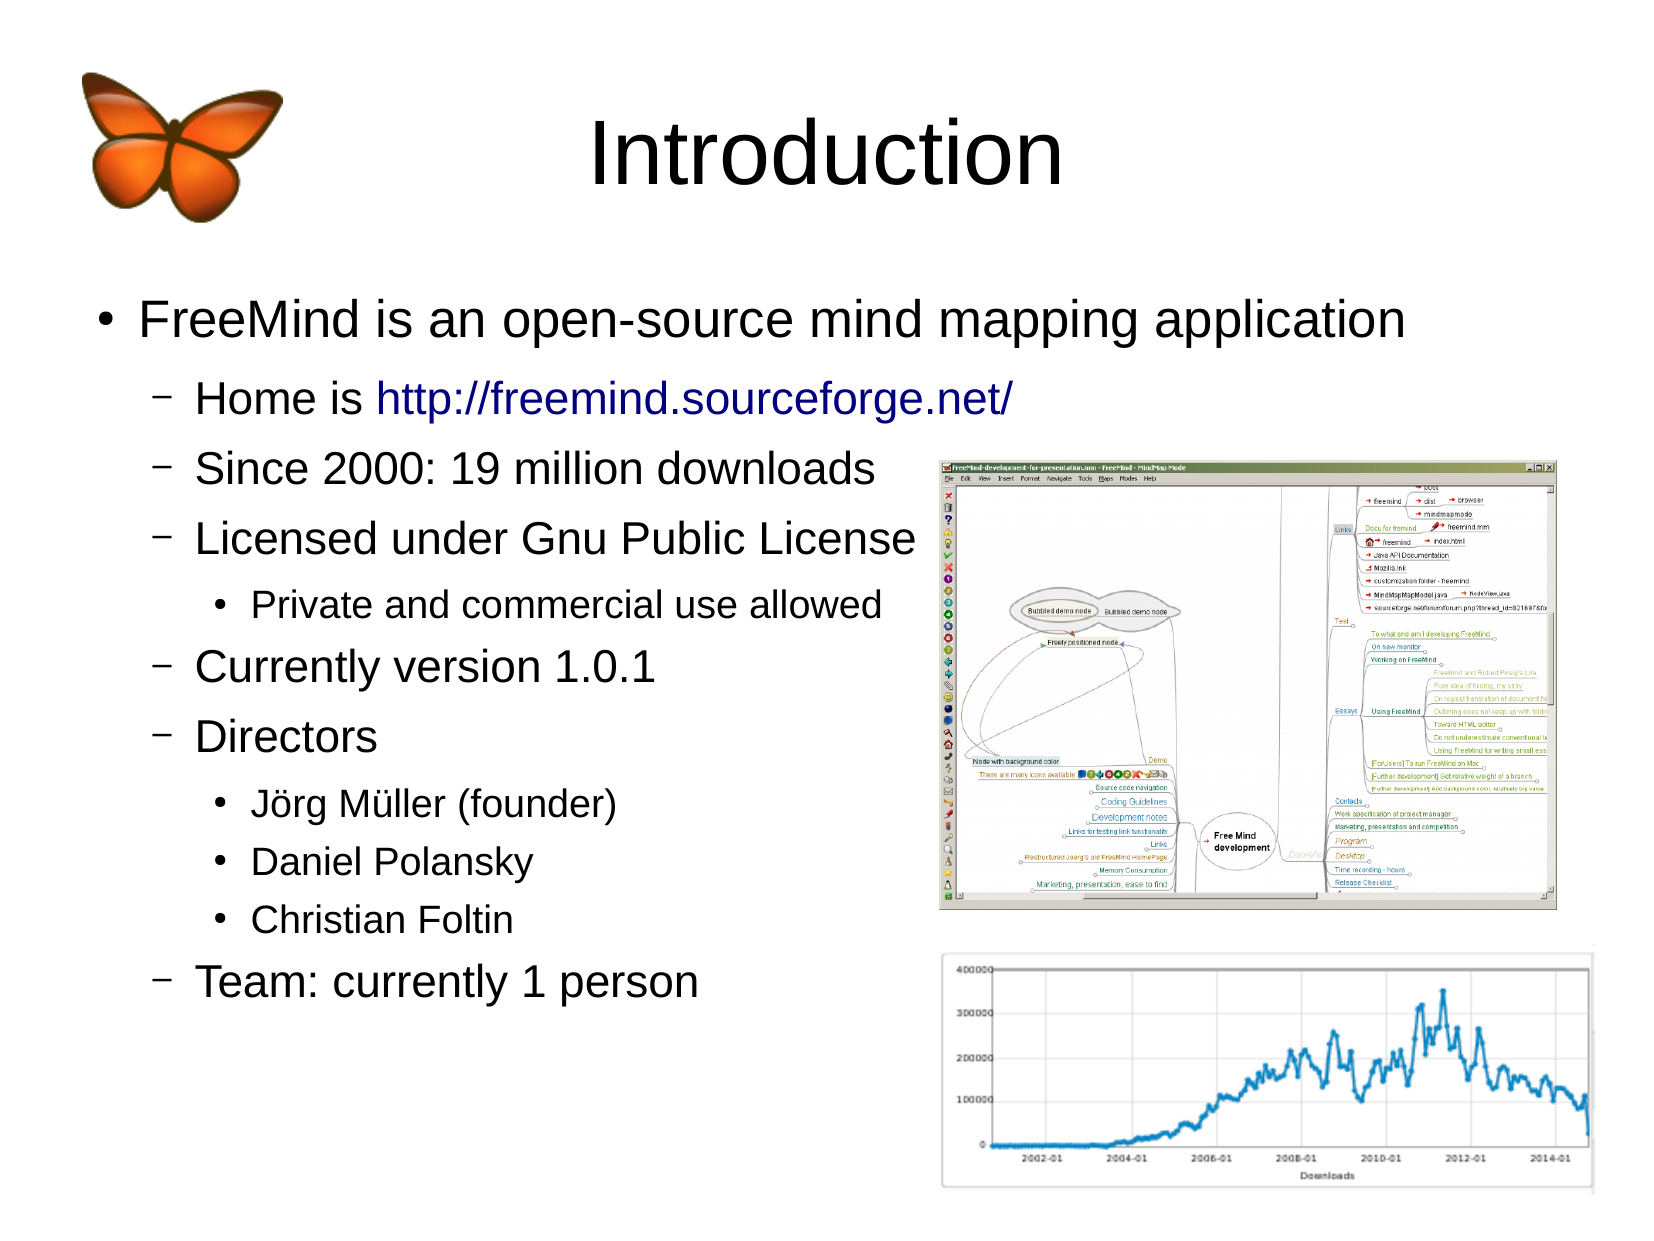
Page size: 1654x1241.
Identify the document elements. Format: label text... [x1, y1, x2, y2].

picture [939, 460, 1557, 910]
title Introduction [82, 49, 1571, 257]
list FreeMind is an open-source mind mapping application Home is http://freemind.sourceforge.net/ Since 2000: 19 million downloads Licensed under Gnu Public License Private and commercial use allowed Currently version 1.0.1 Directors Jörg Müller (founder) Daniel Polansky Christian Foltin Team: currently 1 person [82, 290, 1571, 1010]
picture [933, 944, 1595, 1195]
